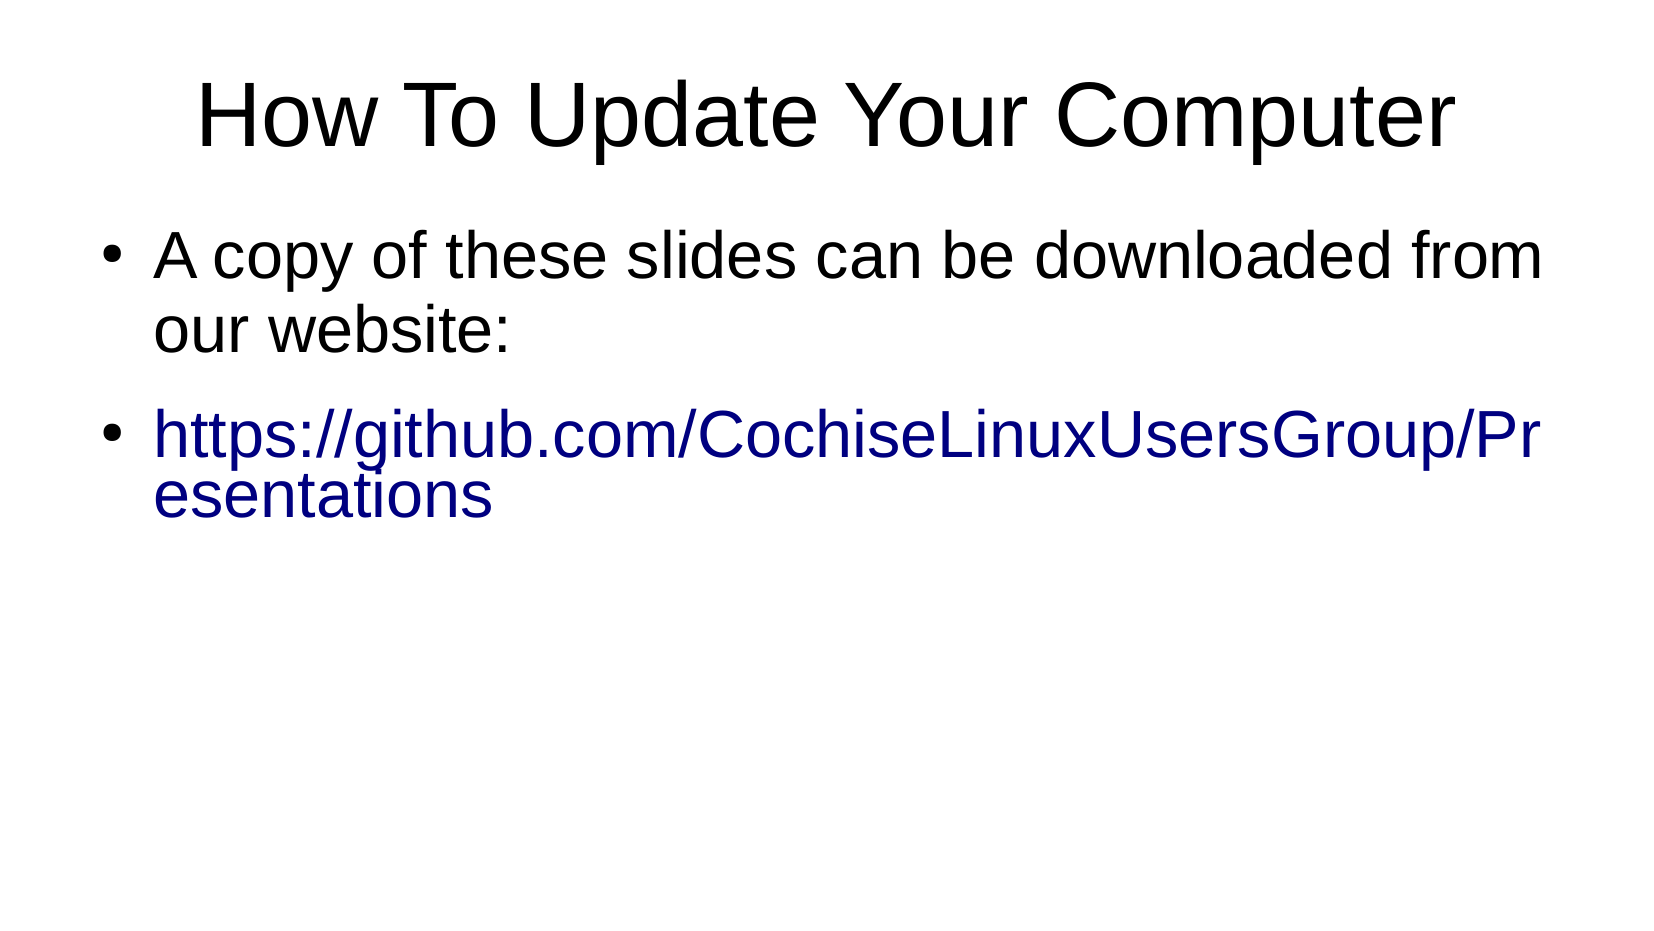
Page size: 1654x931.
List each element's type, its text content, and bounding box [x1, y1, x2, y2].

list A copy of these slides can be downloaded from our website: https://github.com/CochiseLinuxUsersGroup/Presentations [82, 217, 1571, 758]
title How To Update Your Computer [82, 37, 1571, 193]
